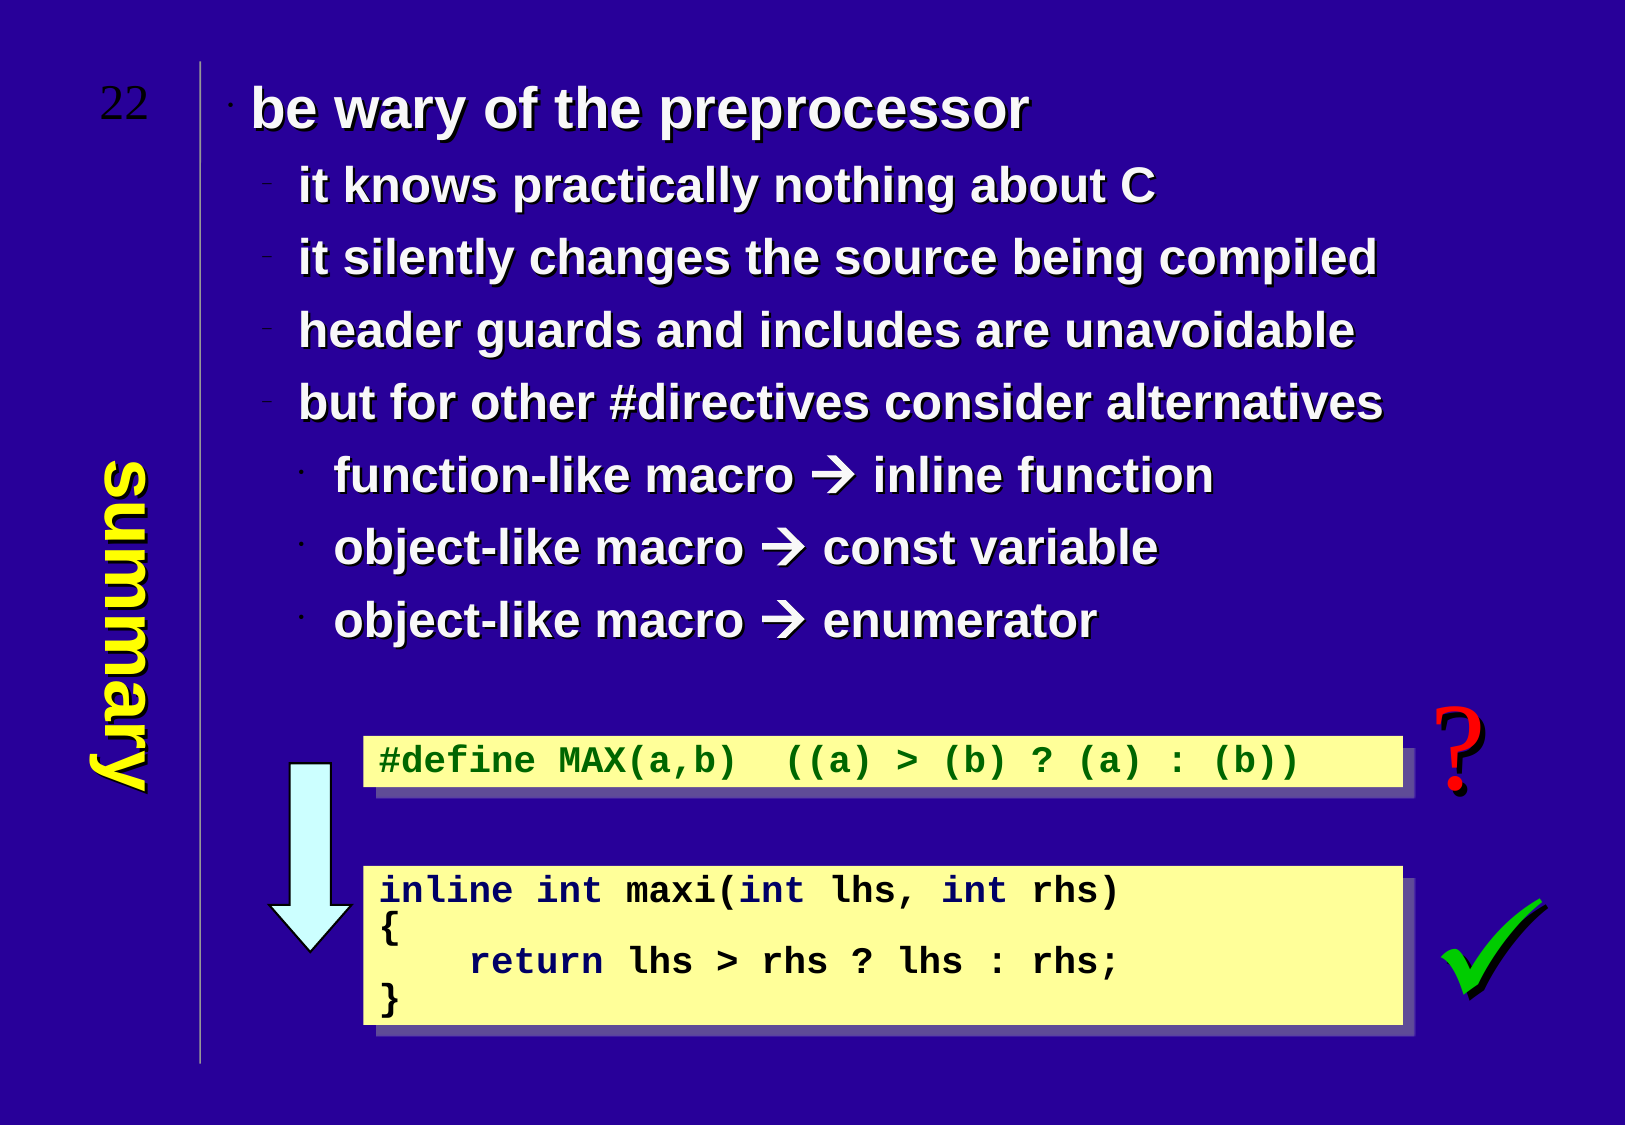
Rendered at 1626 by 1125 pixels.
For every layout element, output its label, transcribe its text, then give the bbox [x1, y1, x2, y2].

list be wary of the preprocessor it knows practically nothing about C it silently changes the source being compiled header guards and includes are unavoidable but for other #directives consider alternatives function-like macro  inline function object-like macro  const variable object-like macro  enumerator [212, 62, 1550, 1063]
text_box #define MAX(a,b) ((a) > (b) ? (a) : (b)) [363, 735, 1403, 788]
text_box ? [1414, 657, 1501, 823]
text_box inline int maxi(int lhs, int rhs) { return lhs > rhs ? lhs : rhs; } [363, 865, 1403, 1025]
title summary [50, 187, 188, 1063]
text_box  [1414, 857, 1604, 1053]
text_box [268, 763, 352, 953]
